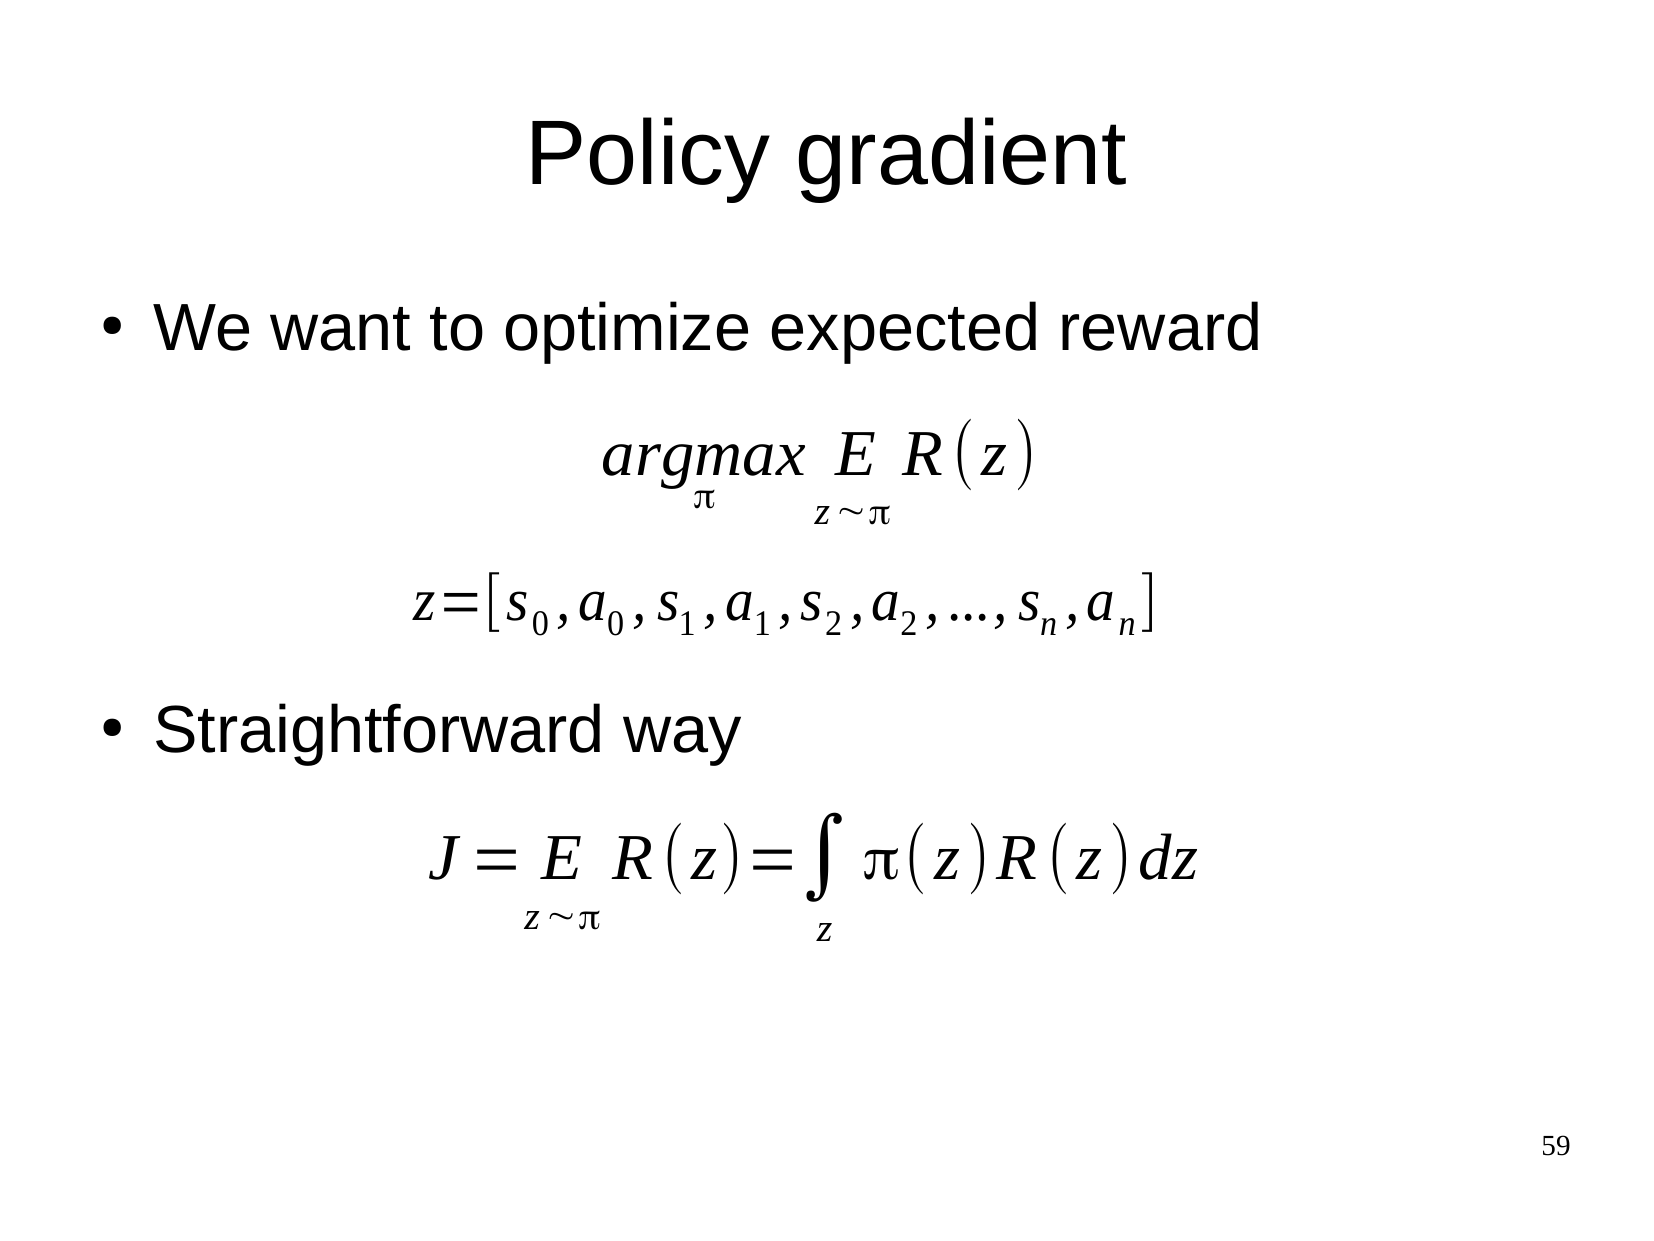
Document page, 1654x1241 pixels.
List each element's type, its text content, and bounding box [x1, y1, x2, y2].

list We want to optimize expected reward Straightforward way [82, 290, 1571, 1010]
title Policy gradient [82, 49, 1571, 257]
chart [395, 567, 1170, 644]
chart [411, 806, 1216, 950]
chart [585, 414, 1052, 533]
